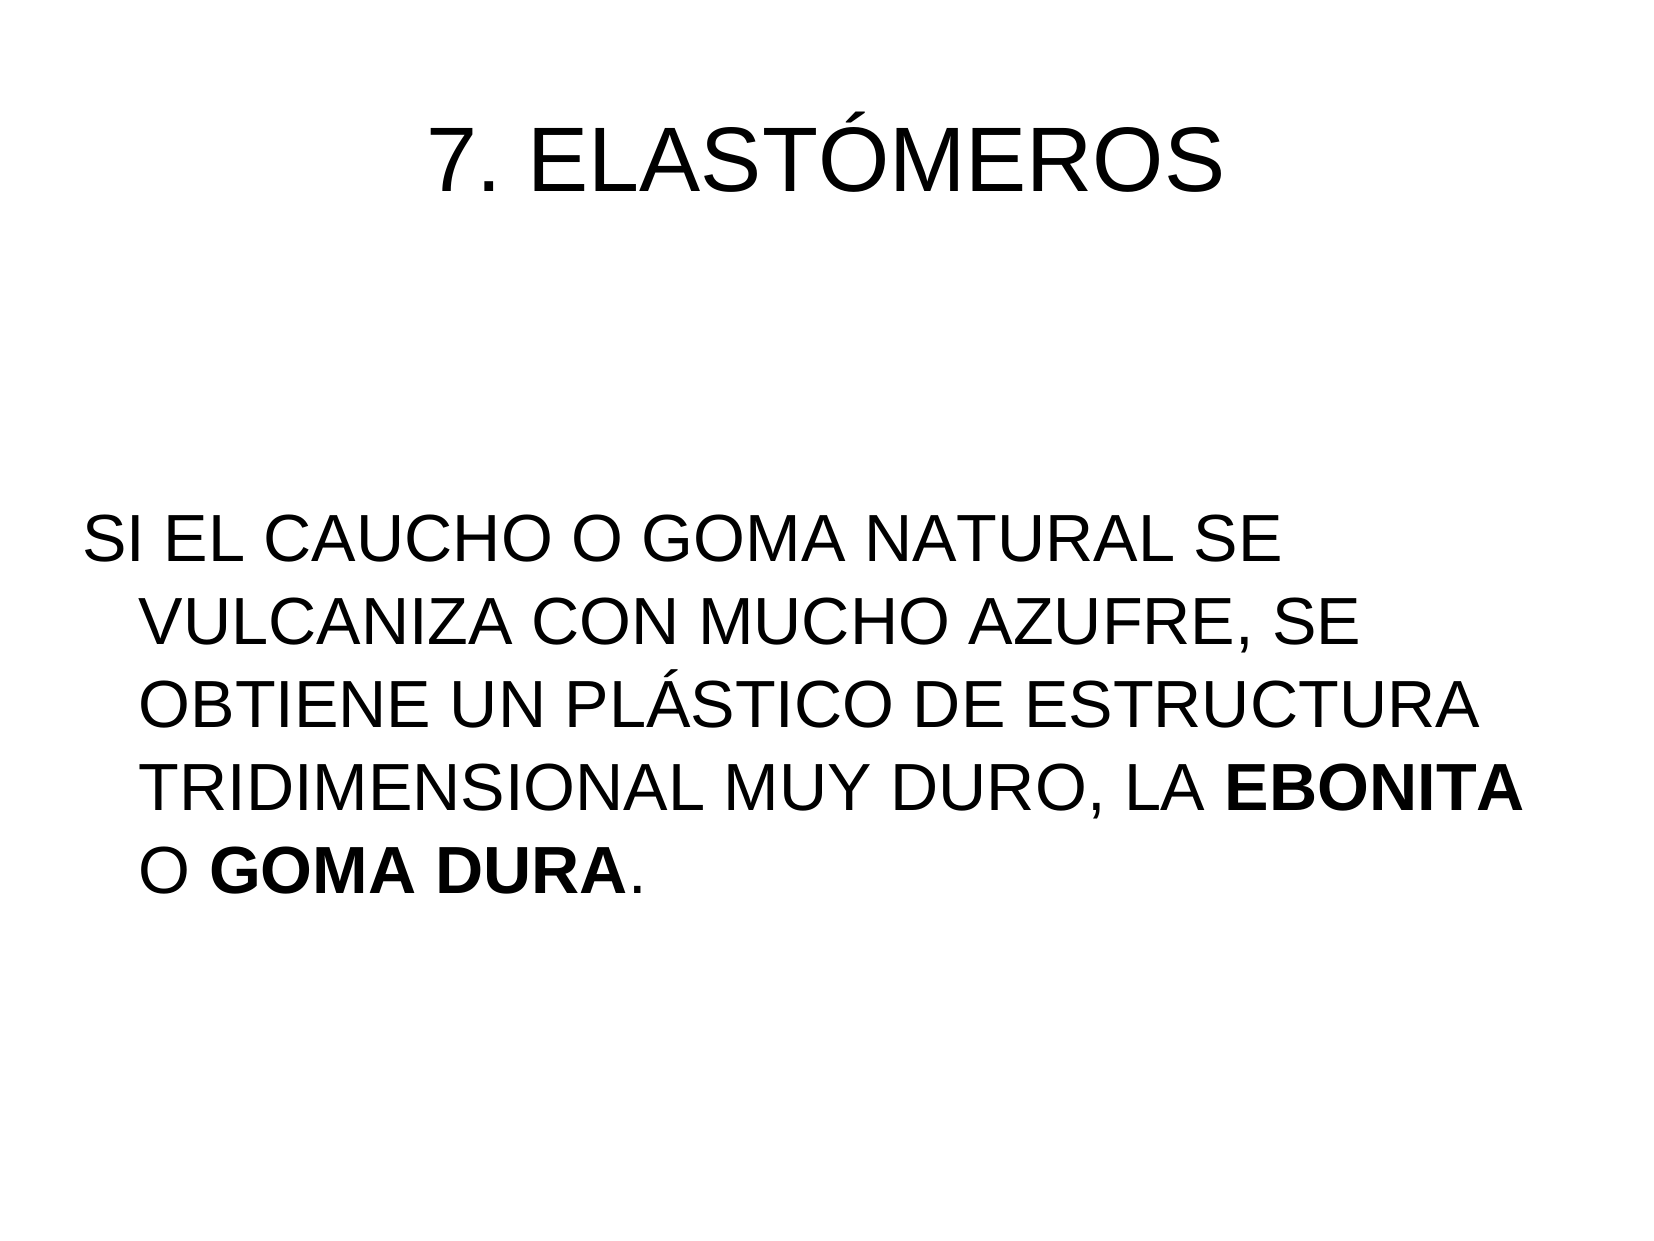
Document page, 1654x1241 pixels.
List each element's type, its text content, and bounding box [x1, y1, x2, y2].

subtitle SI EL CAUCHO O GOMA NATURAL SE VULCANIZA CON MUCHO AZUFRE, SE OBTIENE UN PLÁSTICO DE ESTRUCTURA TRIDIMENSIONAL MUY DURO, LA EBONITA O GOMA DURA. [82, 297, 1571, 1102]
title 7. ELASTÓMEROS [82, 38, 1571, 268]
